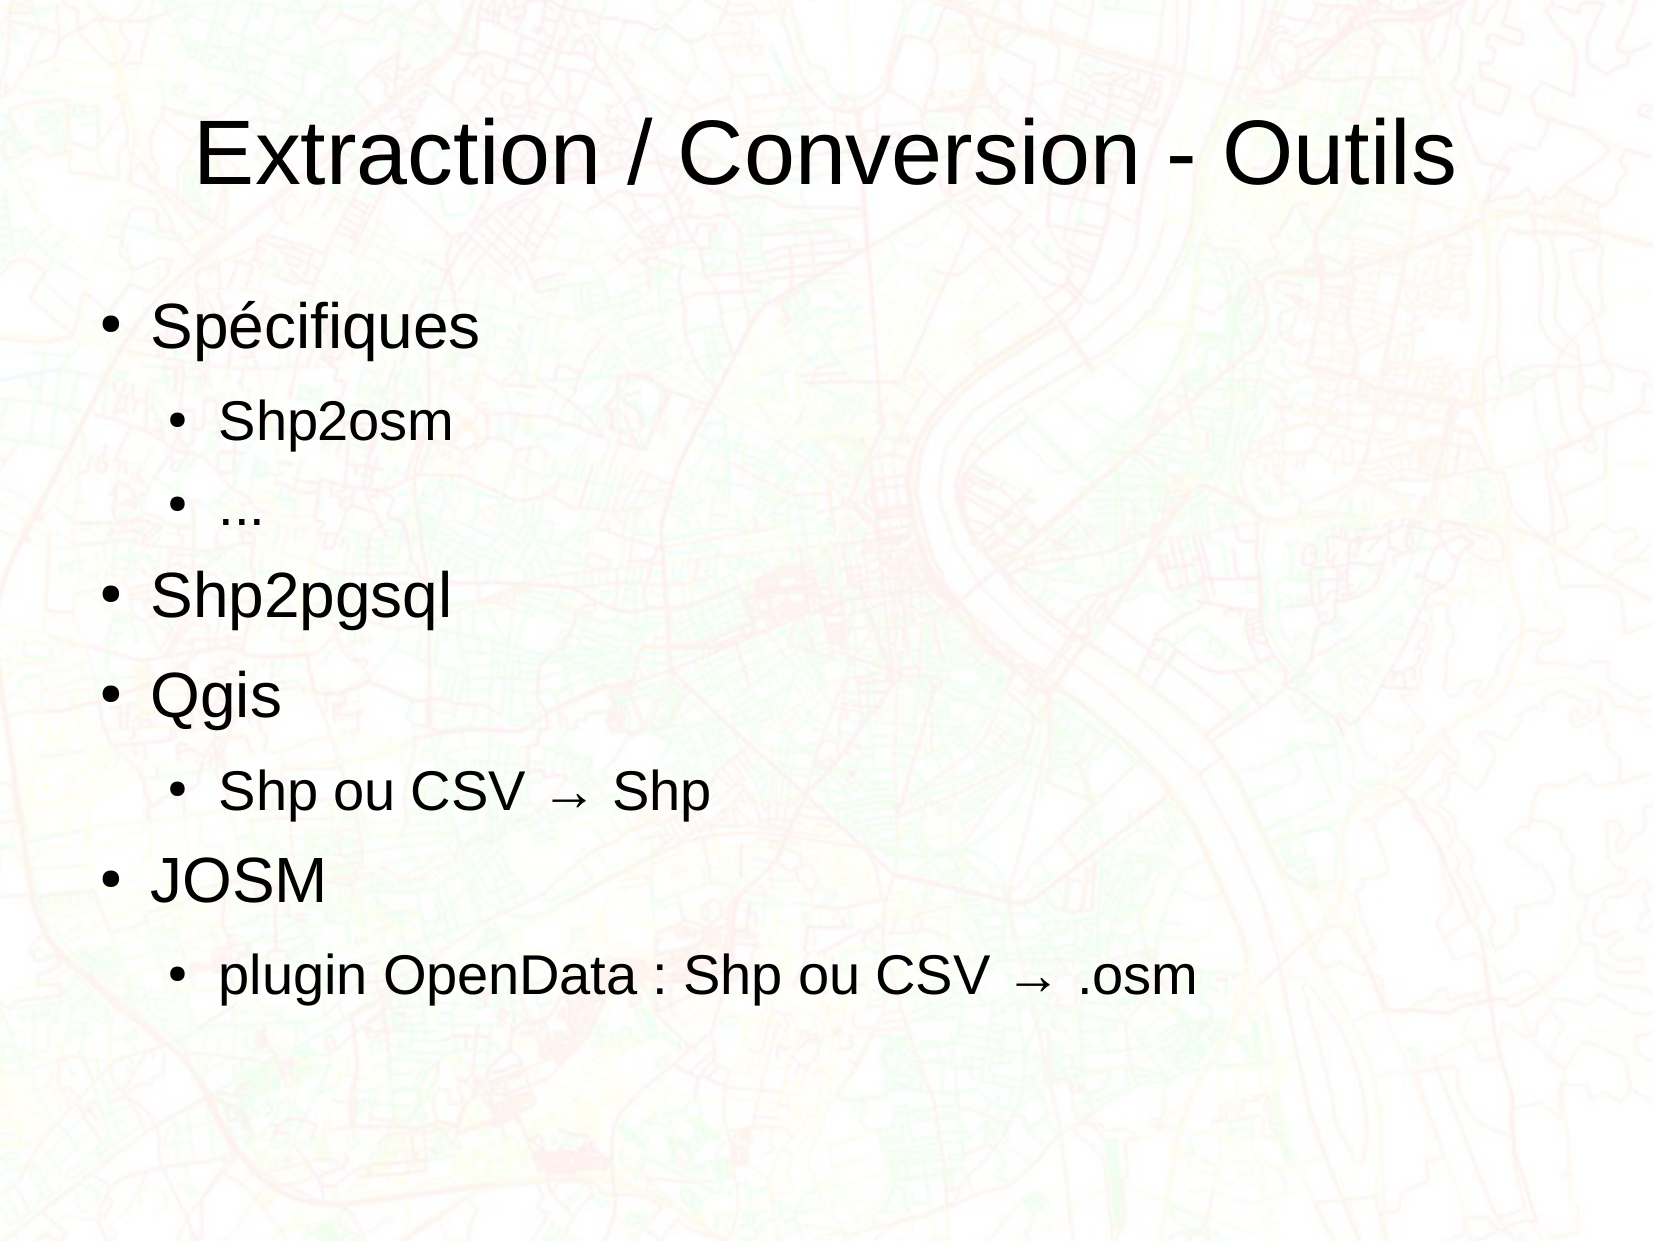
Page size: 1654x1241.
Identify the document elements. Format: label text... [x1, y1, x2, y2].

list Spécifiques Shp2osm ... Shp2pgsql Qgis Shp ou CSV → Shp JOSM plugin OpenData : Shp ou CSV → .osm [82, 290, 1571, 1010]
title Extraction / Conversion - Outils [82, 49, 1571, 257]
picture [0, 0, 1654, 1241]
